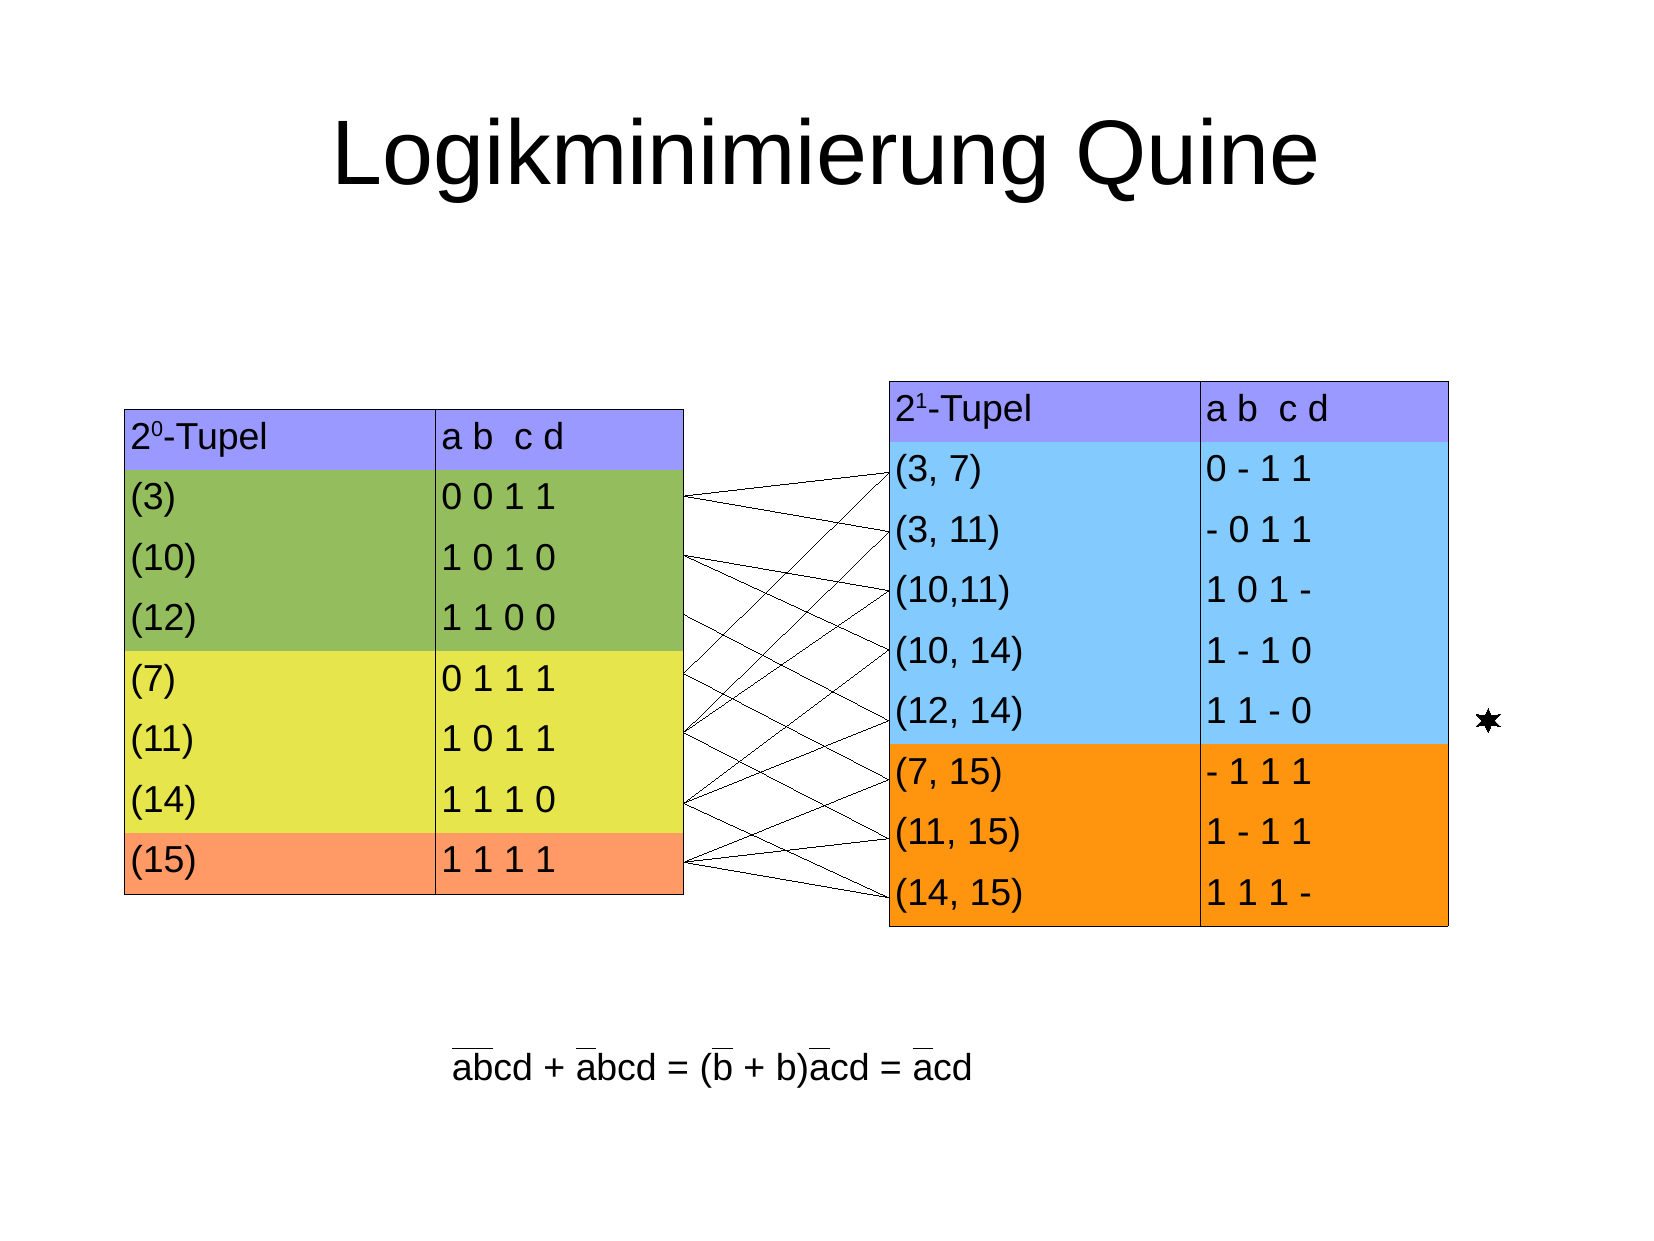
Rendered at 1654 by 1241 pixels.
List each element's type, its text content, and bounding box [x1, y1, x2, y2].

table_cell 1 1 1 - [1201, 865, 1448, 926]
table_cell 1 0 1 0 [436, 530, 683, 591]
title Logikminimierung Quine [82, 49, 1571, 257]
table_cell (3, 11) [890, 502, 1200, 563]
table_header a b c d [436, 410, 683, 470]
table_cell 1 - 1 0 [1201, 623, 1448, 684]
table_cell (3) [125, 470, 435, 530]
table_cell 1 0 1 1 [436, 712, 683, 773]
table_cell 1 0 1 - [1201, 563, 1448, 623]
table_cell (10,11) [890, 563, 1200, 623]
text_box abcd + abcd = (b + b)acd = acd [437, 1039, 1252, 1101]
table_cell (10, 14) [890, 623, 1200, 684]
table_cell (14, 15) [890, 865, 1200, 926]
table_cell 0 0 1 1 [436, 470, 683, 530]
table_cell 0 1 1 1 [436, 651, 683, 712]
table_cell 1 - 1 1 [1201, 805, 1448, 865]
table_cell (15) [125, 833, 435, 894]
table_cell (11) [125, 712, 435, 773]
table_cell (12, 14) [890, 684, 1200, 744]
table_header 21-Tupel [890, 382, 1200, 442]
table_cell 0 - 1 1 [1201, 442, 1448, 502]
table_header 20-Tupel [125, 410, 435, 470]
text_box [1476, 708, 1501, 733]
table_cell (14) [125, 773, 435, 833]
table_cell - 1 1 1 [1201, 744, 1448, 805]
table_cell (12) [125, 591, 435, 651]
table_cell 1 1 - 0 [1201, 684, 1448, 744]
table_cell (11, 15) [890, 805, 1200, 865]
table_cell (10) [125, 530, 435, 591]
table_cell 1 1 1 1 [436, 833, 683, 894]
table_cell 1 1 1 0 [436, 773, 683, 833]
table_cell - 0 1 1 [1201, 502, 1448, 563]
table_header a b c d [1201, 382, 1448, 442]
table_cell (7) [125, 651, 435, 712]
table_cell 1 1 0 0 [436, 591, 683, 651]
table_cell (3, 7) [890, 442, 1200, 502]
table_cell (7, 15) [890, 744, 1200, 805]
